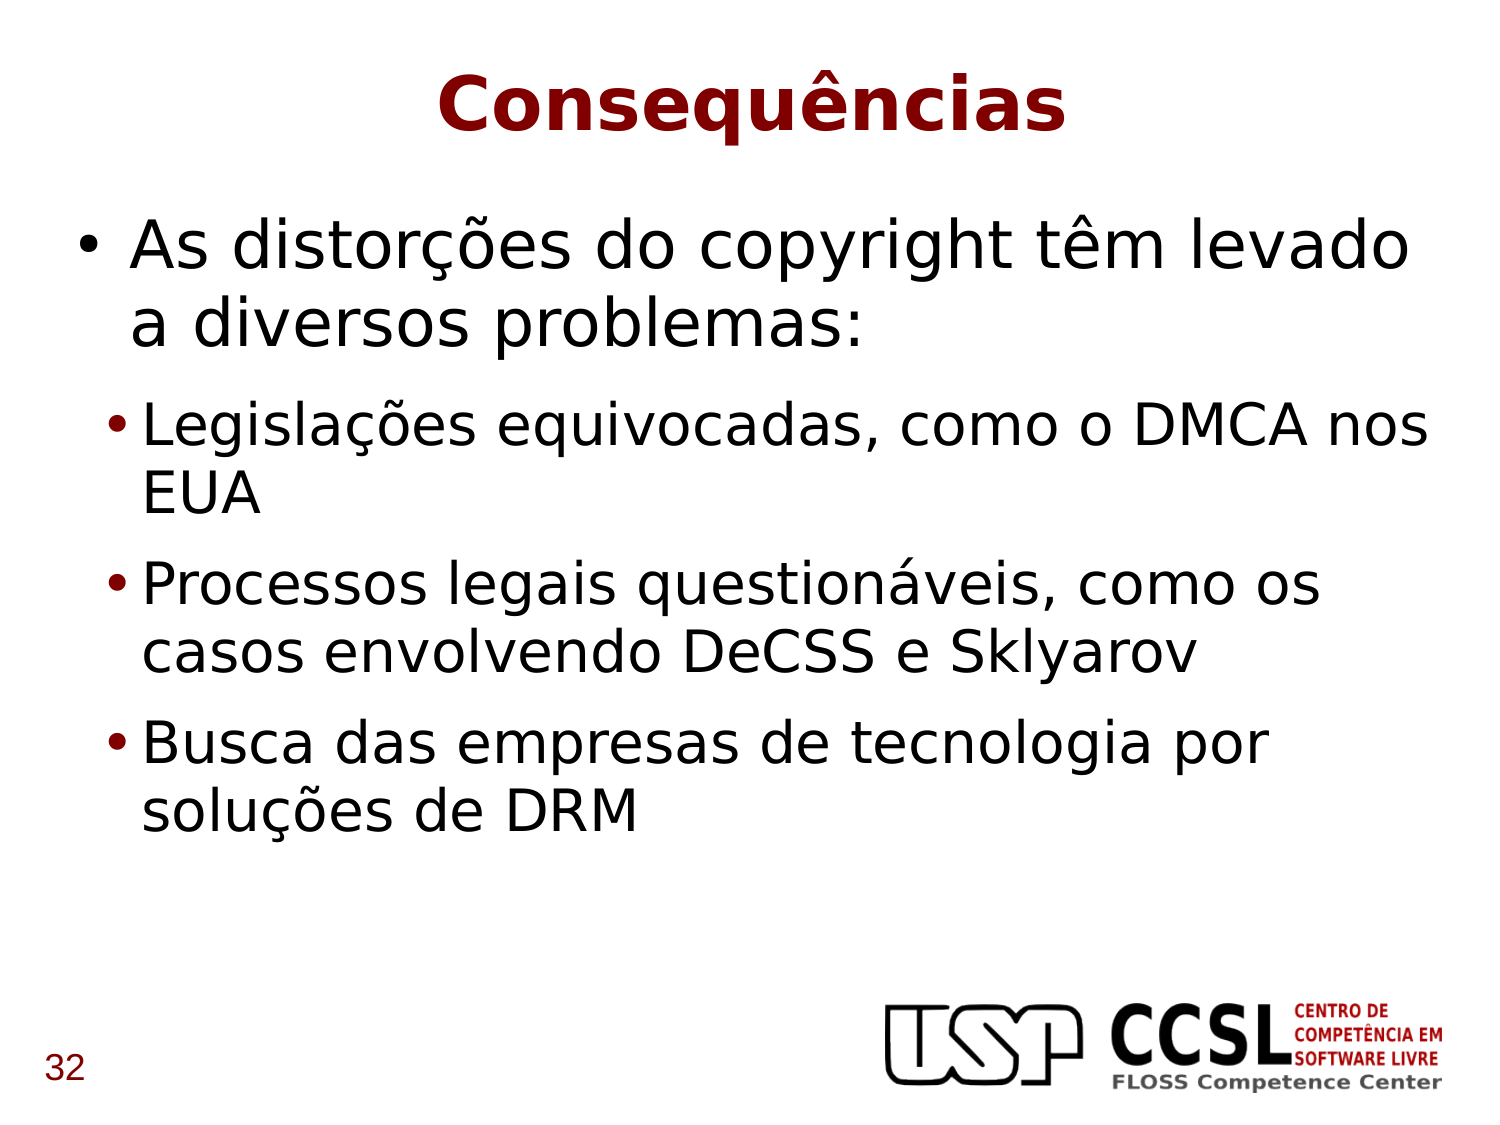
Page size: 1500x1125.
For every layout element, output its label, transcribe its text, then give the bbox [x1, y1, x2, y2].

list As distorções do copyright têm levado a diversos problemas: Legislações equivocadas, como o DMCA nos EUA Processos legais questionáveis, como os casos envolvendo DeCSS e Sklyarov Busca das empresas de tecnologia por soluções de DRM [59, 206, 1447, 950]
title Consequências [59, 29, 1447, 180]
picture [885, 1003, 1442, 1093]
